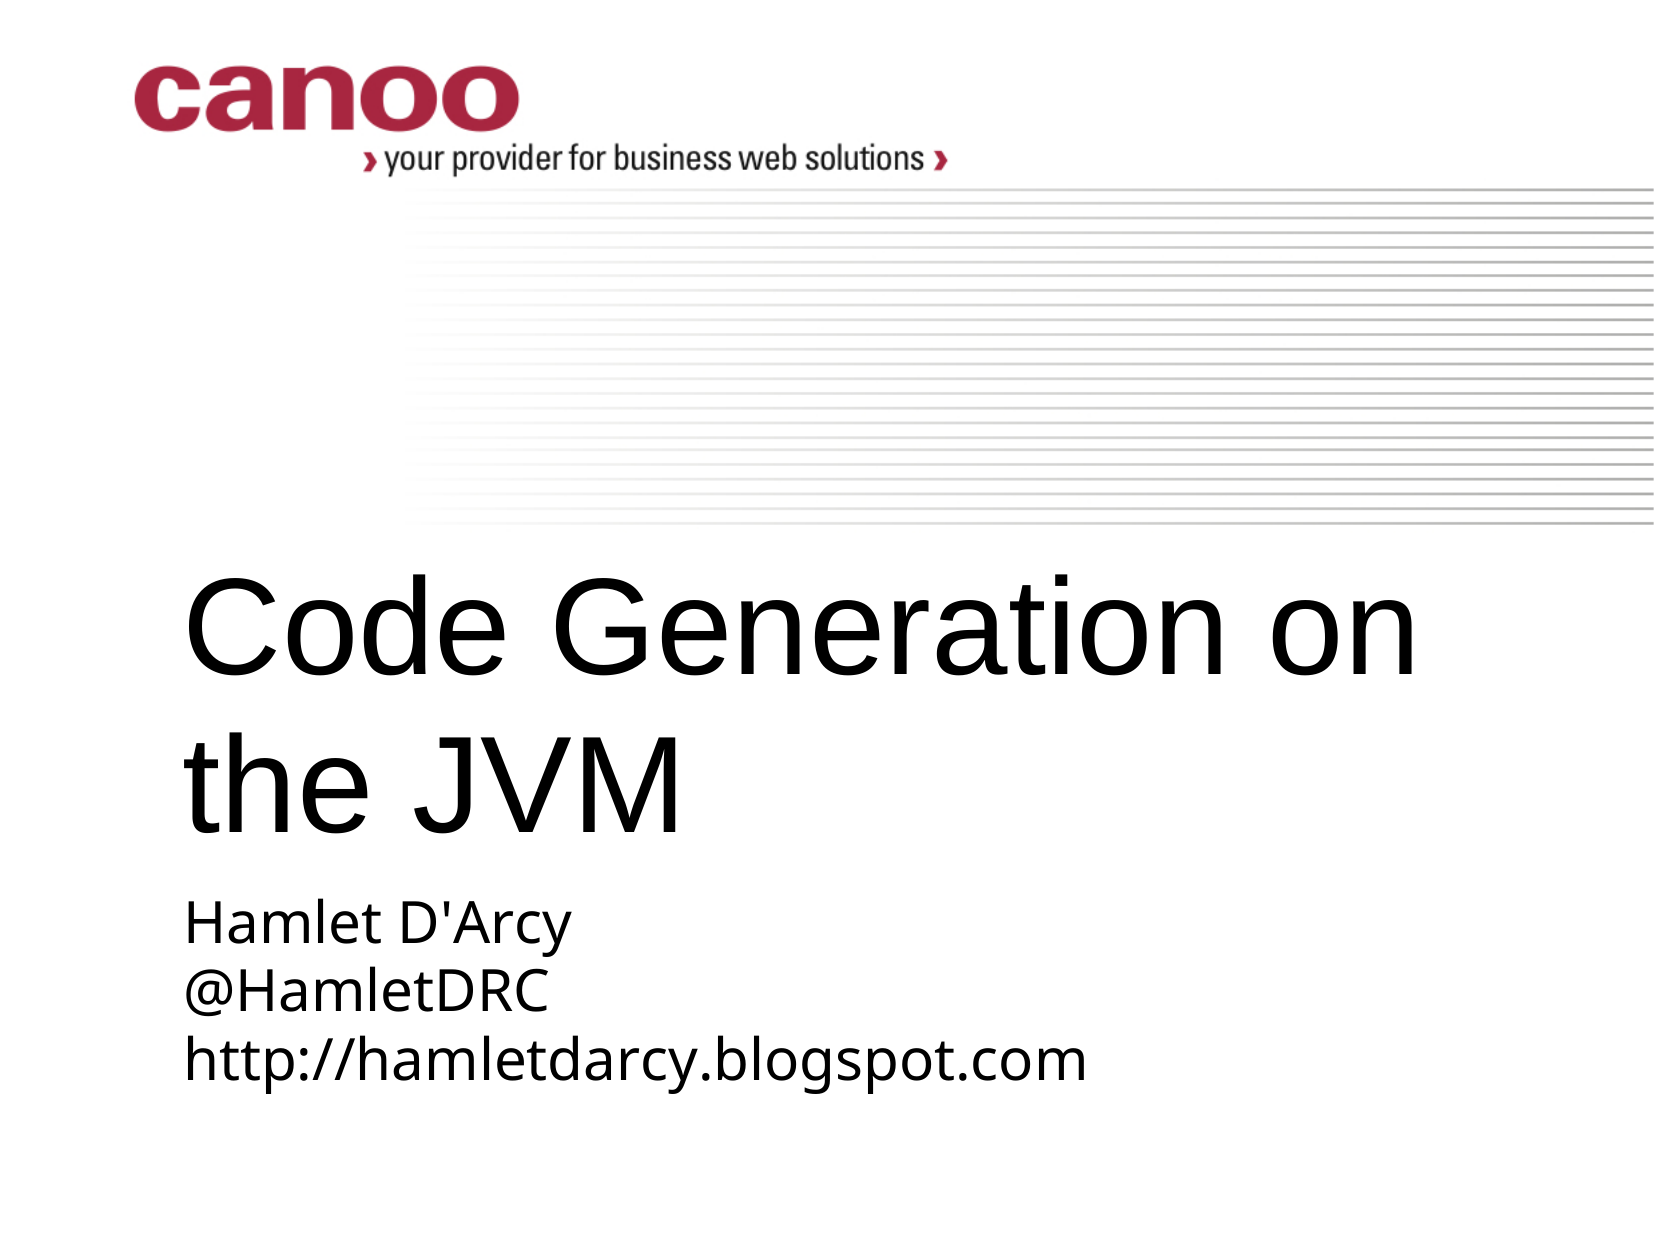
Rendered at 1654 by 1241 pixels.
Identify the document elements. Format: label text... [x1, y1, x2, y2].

title Code Generation on the JVM [183, 542, 1524, 865]
picture [0, 40, 1654, 616]
text_box Hamlet D'Arcy @HamletDRC http://hamletdarcy.blogspot.com [183, 941, 1583, 1040]
